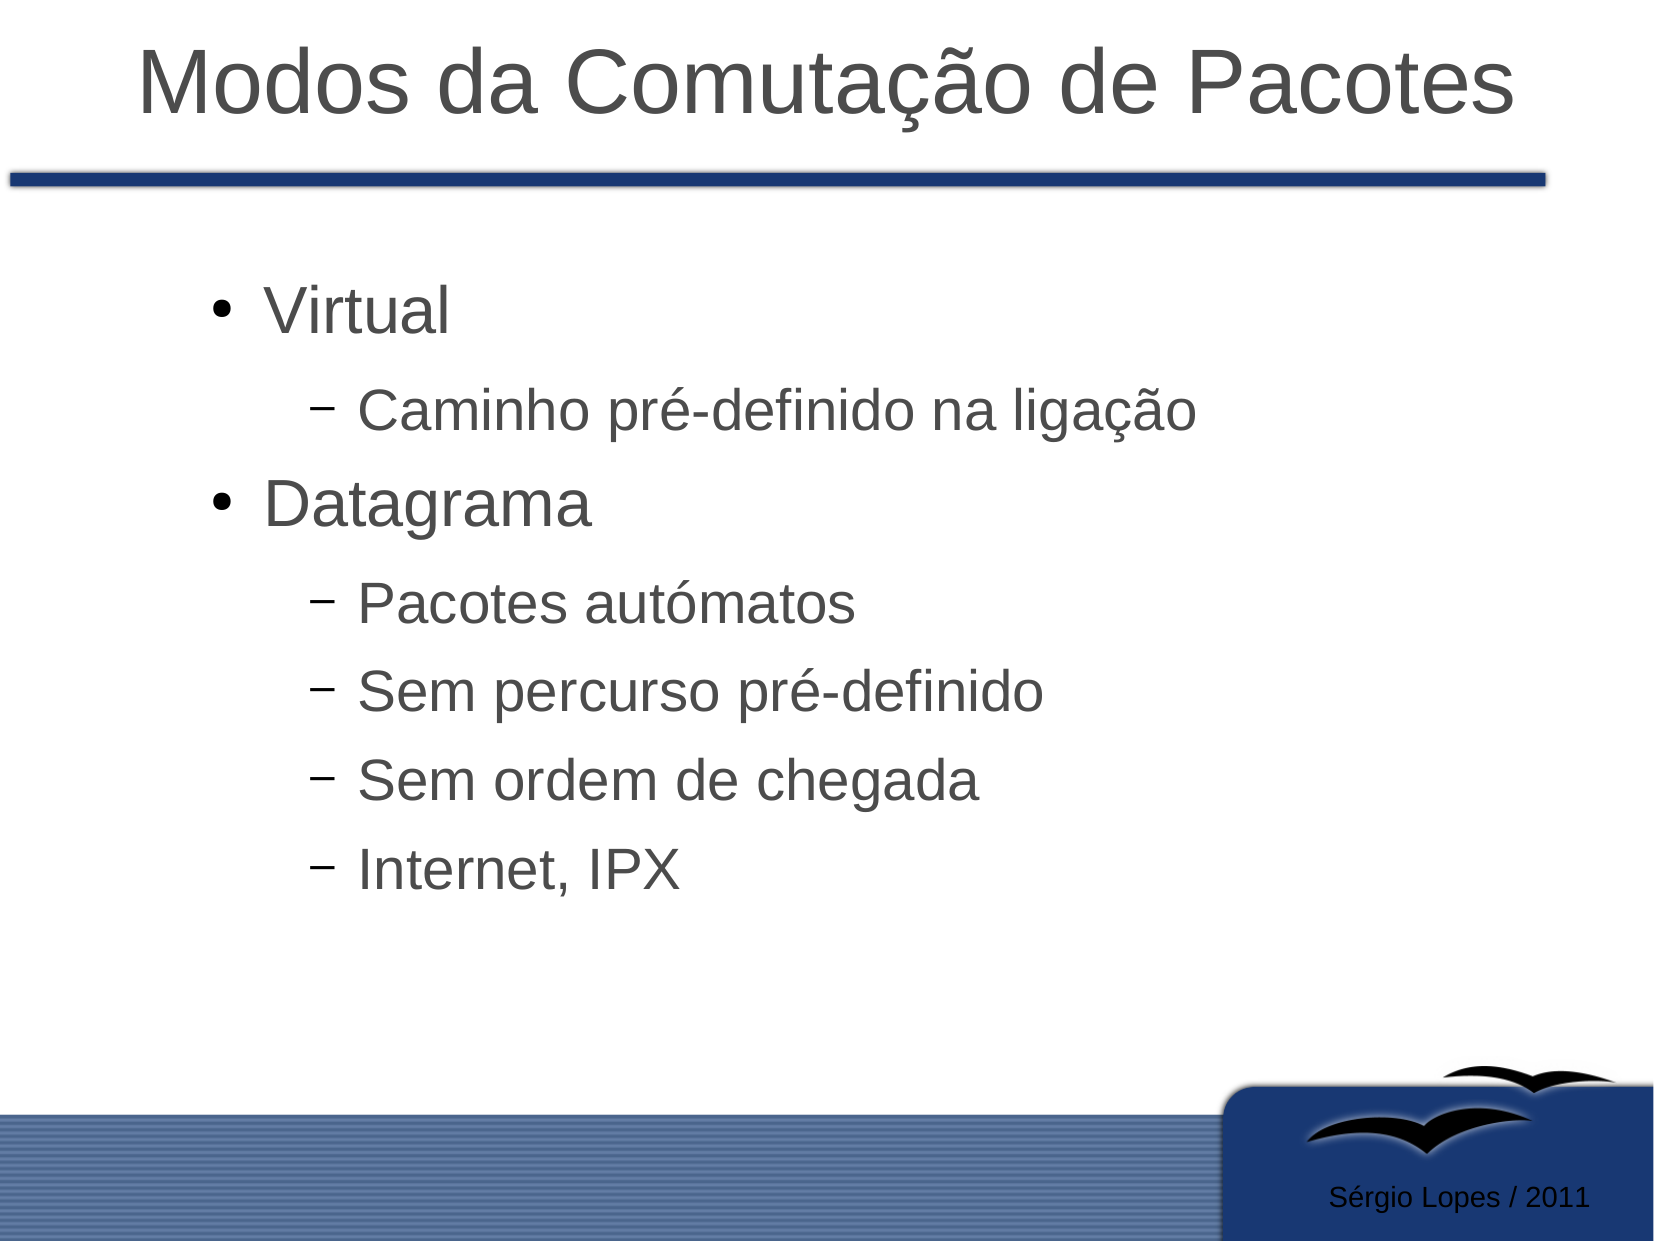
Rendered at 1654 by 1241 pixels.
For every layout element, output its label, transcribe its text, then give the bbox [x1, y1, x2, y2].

title Modos da Comutação de Pacotes [121, 0, 1534, 164]
list Virtual Caminho pré-definido na ligação Datagrama Pacotes autómatos Sem percurso pré-definido Sem ordem de chegada Internet, IPX [121, 273, 1534, 1056]
picture [0, 0, 1654, 1241]
text_box Sérgio Lopes / 2011 [1328, 1181, 1588, 1214]
